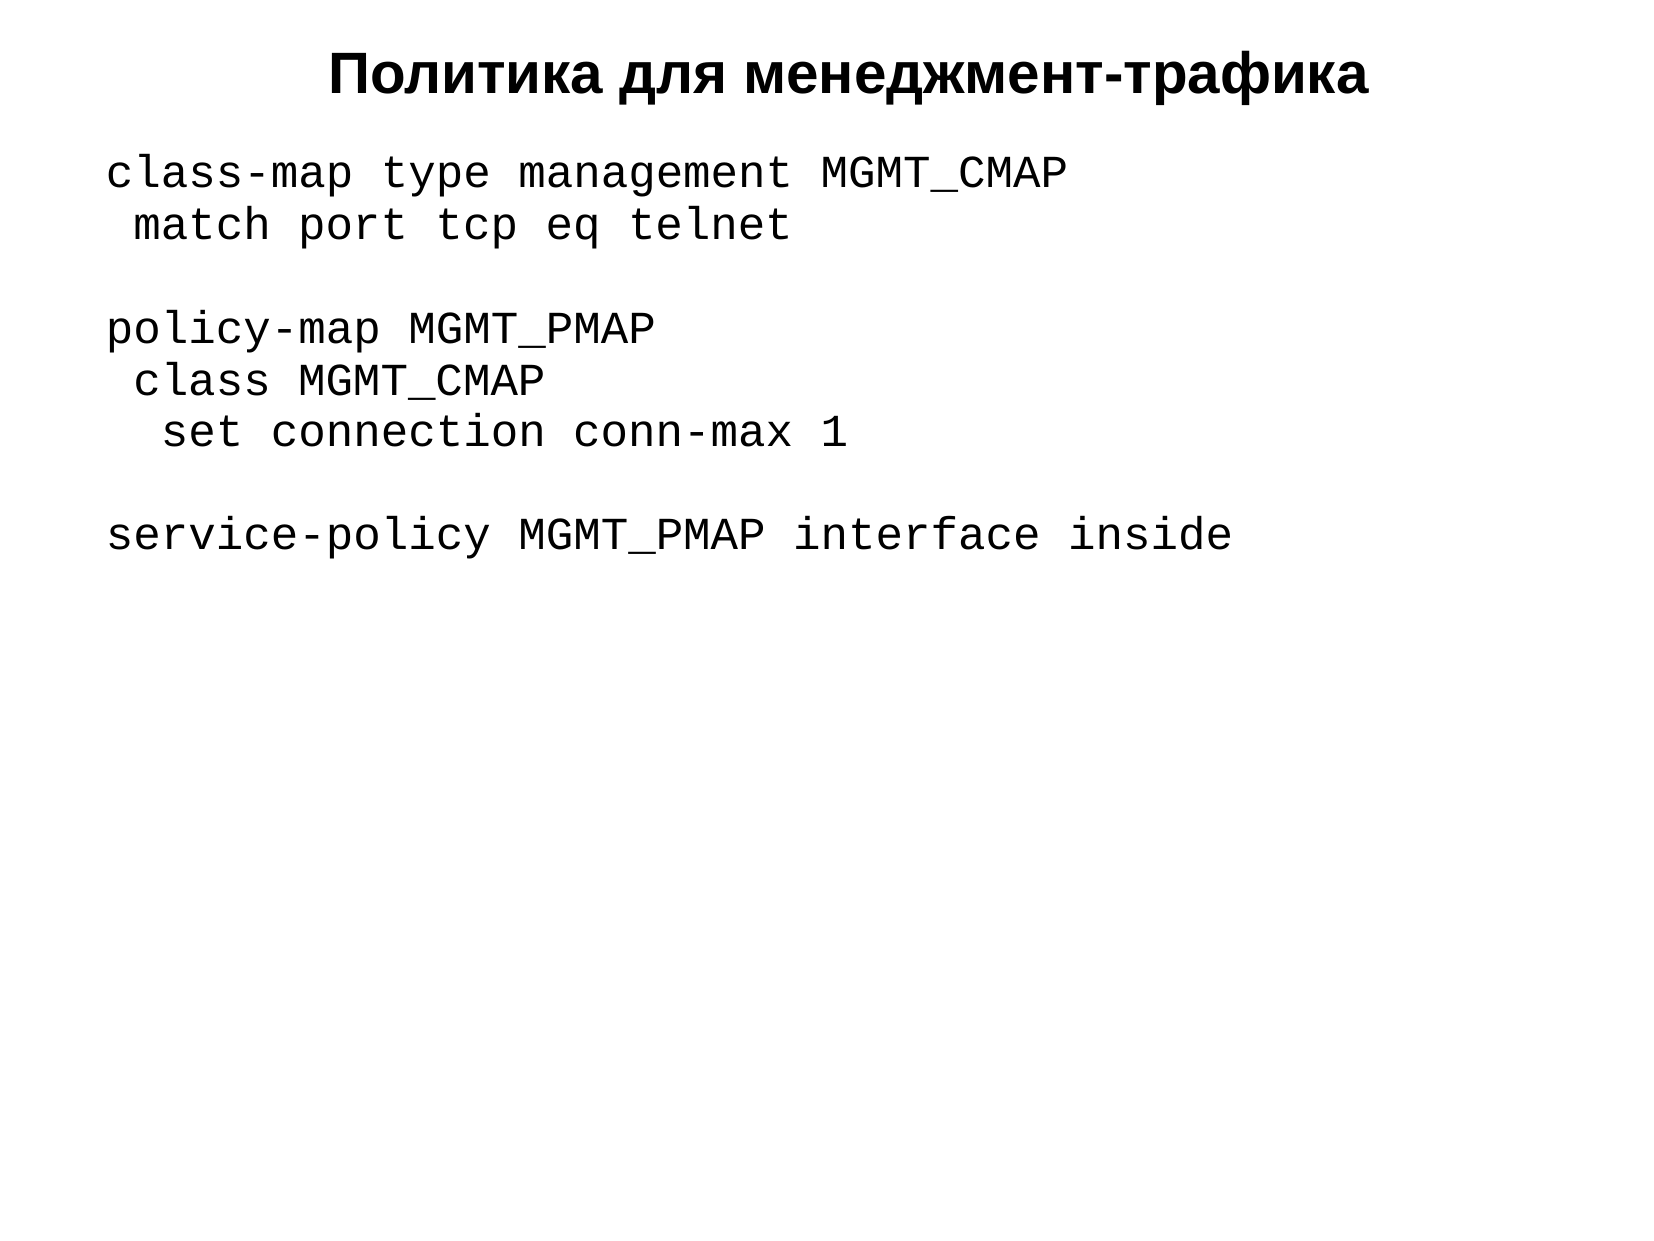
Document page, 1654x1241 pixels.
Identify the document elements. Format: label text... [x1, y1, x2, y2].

text_box Политика для менеджмент-трафика [64, 37, 1613, 113]
list class-map type management MGMT_CMAP match port tcp eq telnet policy-map MGMT_PMAP class MGMT_CMAP set connection conn-max 1 service-policy MGMT_PMAP interface inside [105, 150, 1548, 1163]
